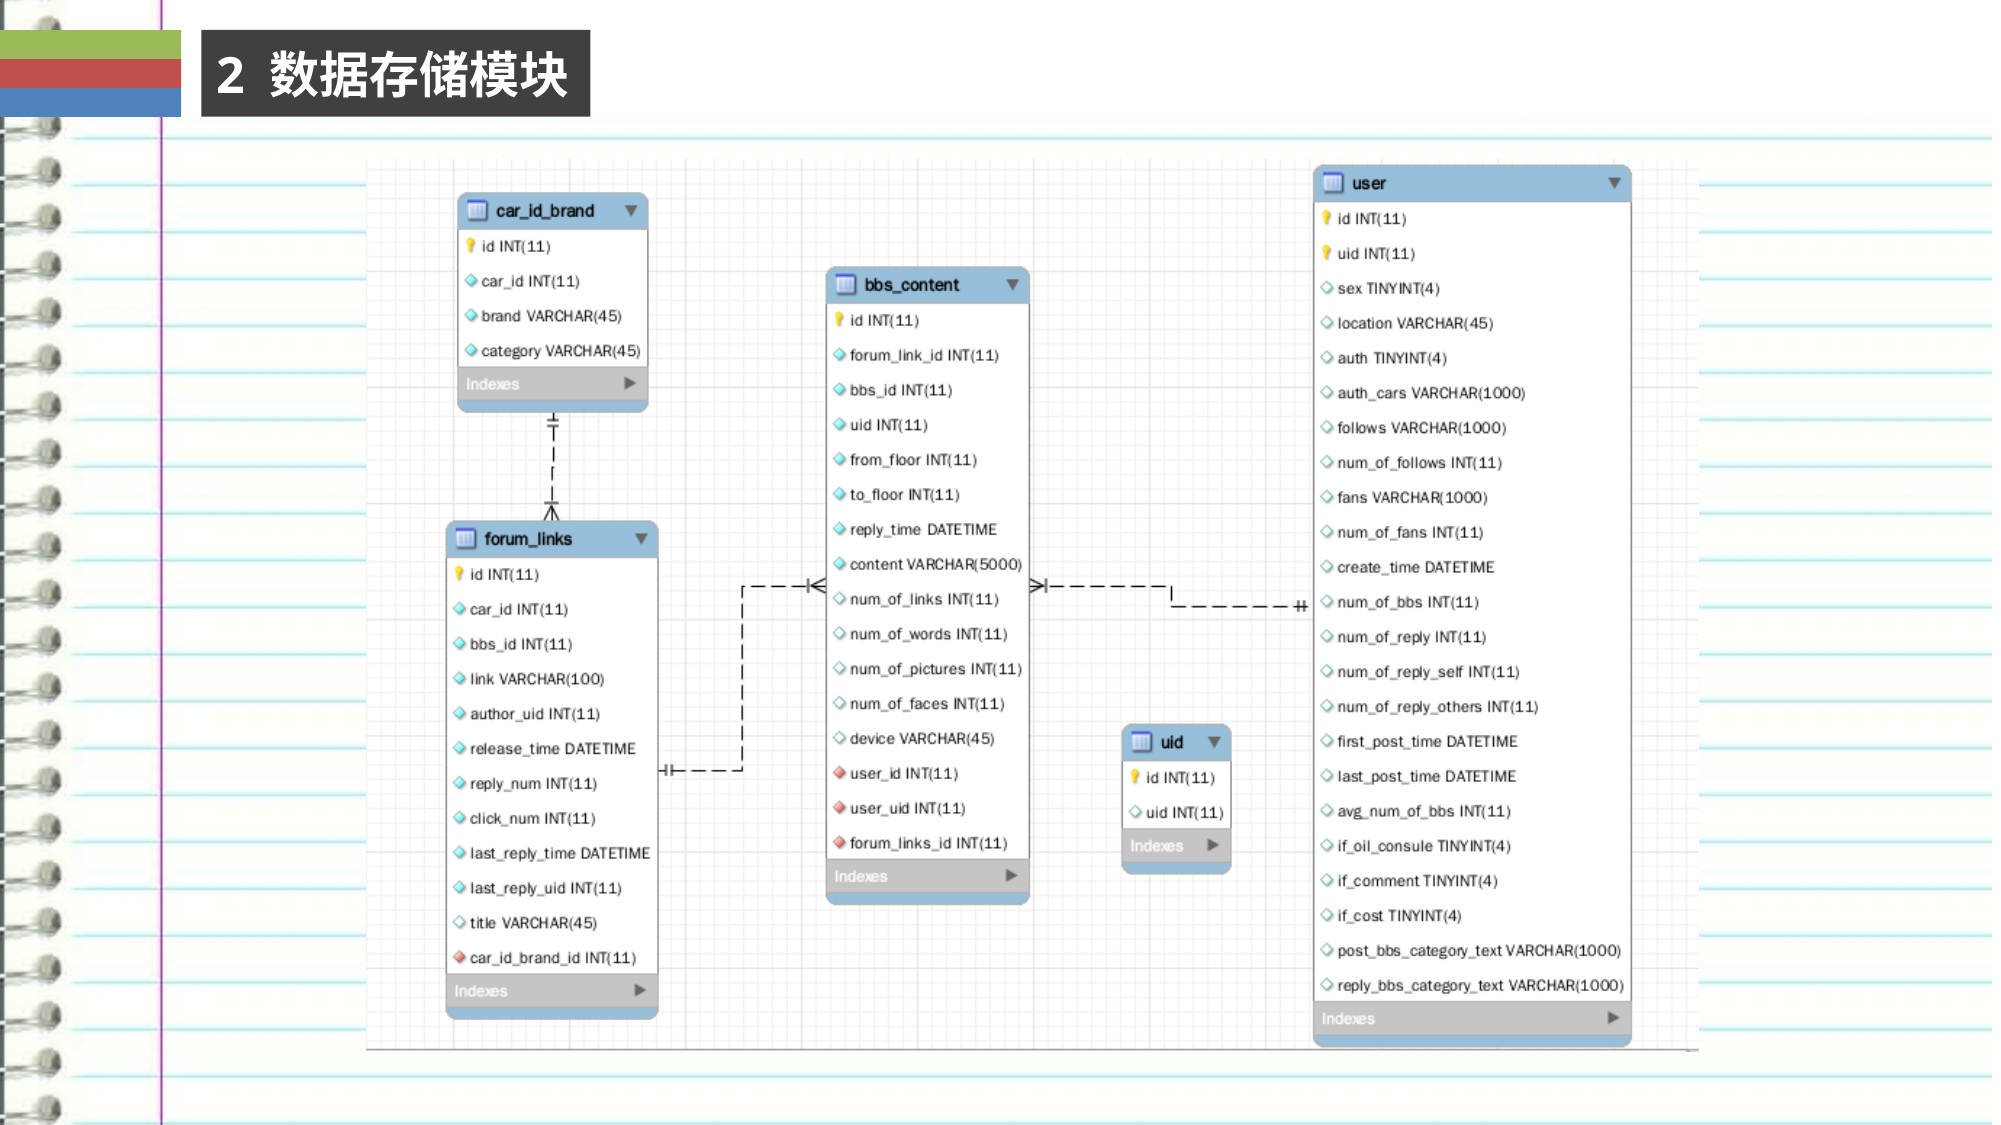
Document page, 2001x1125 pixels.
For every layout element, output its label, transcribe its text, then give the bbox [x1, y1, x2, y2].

picture [0, 0, 1995, 1125]
text_box 2 数据存储模块 [201, 29, 591, 117]
